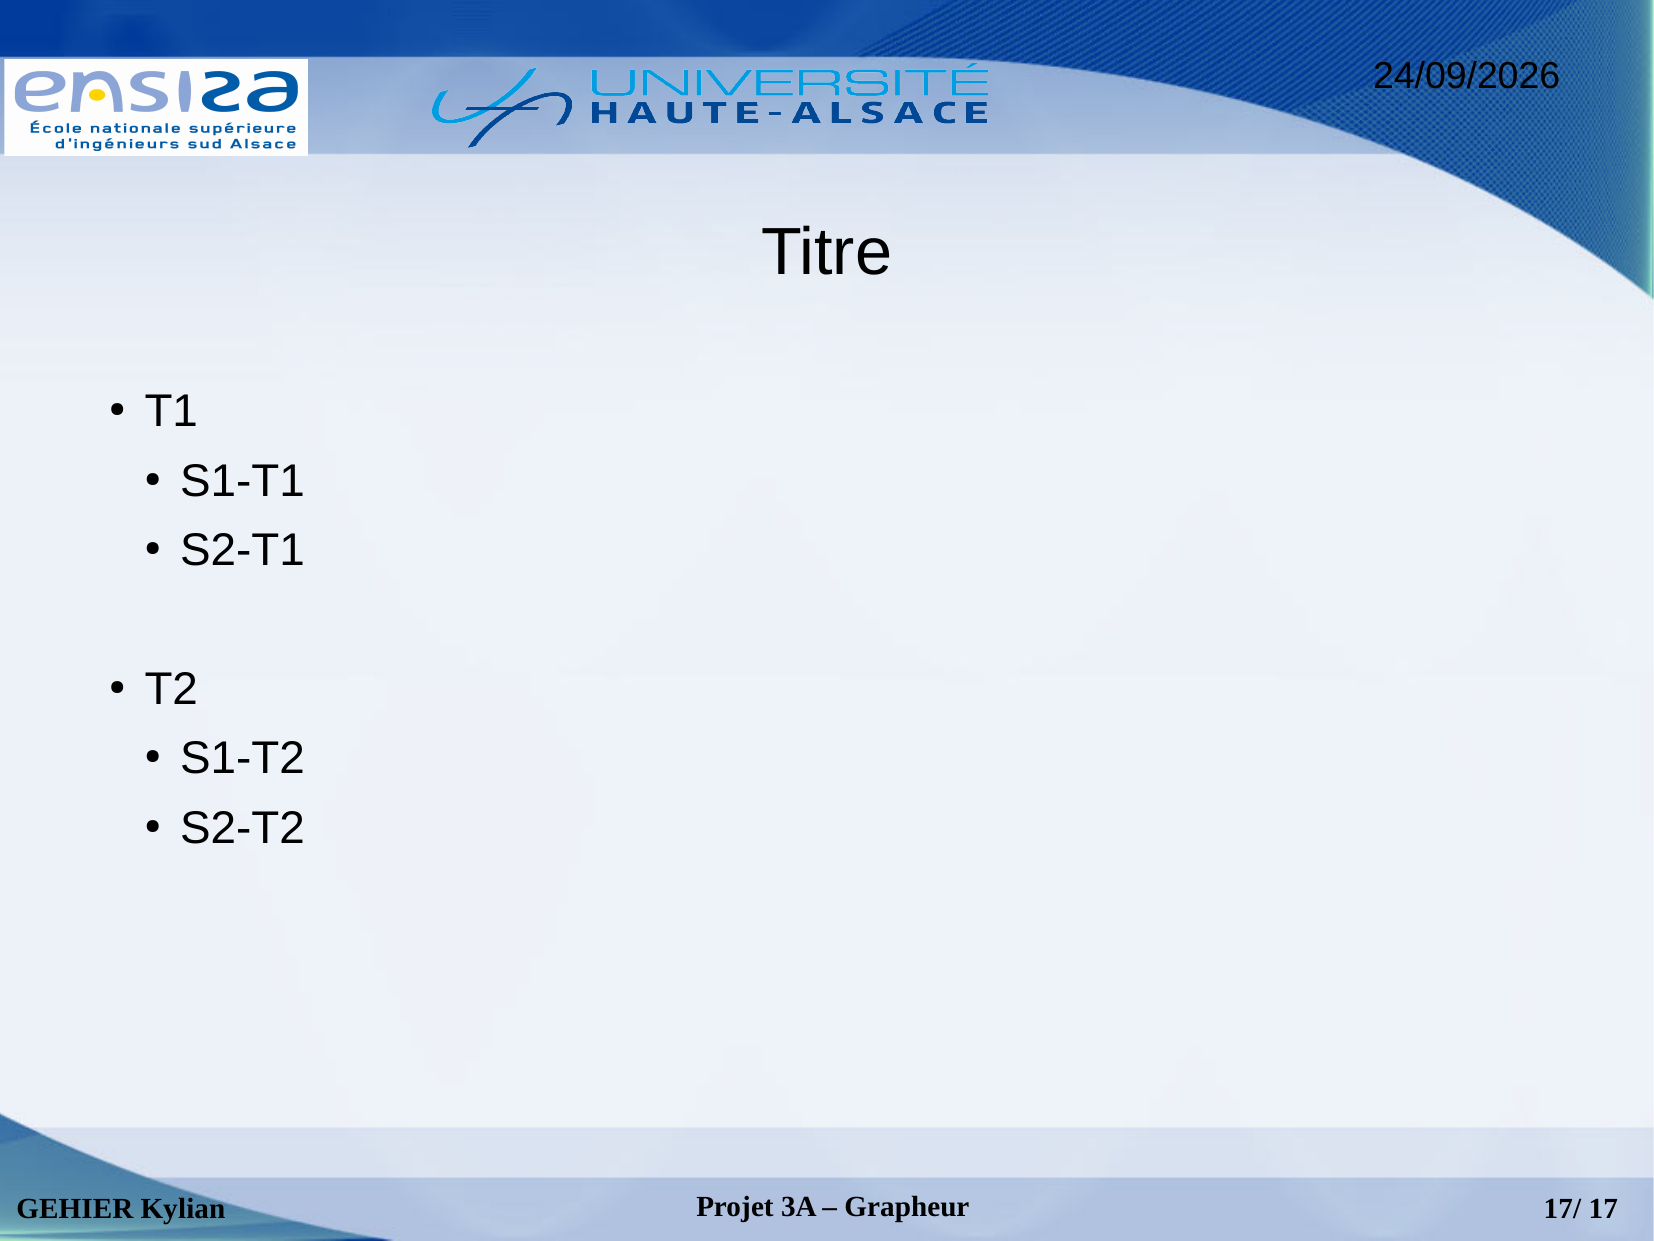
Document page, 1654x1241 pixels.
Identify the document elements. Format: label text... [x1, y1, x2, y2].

text_box T1 S1-T1 S2-T1 T2 S1-T2 S2-T2 [94, 377, 1512, 928]
title Titre [118, 192, 1536, 310]
picture [0, 0, 1654, 1241]
